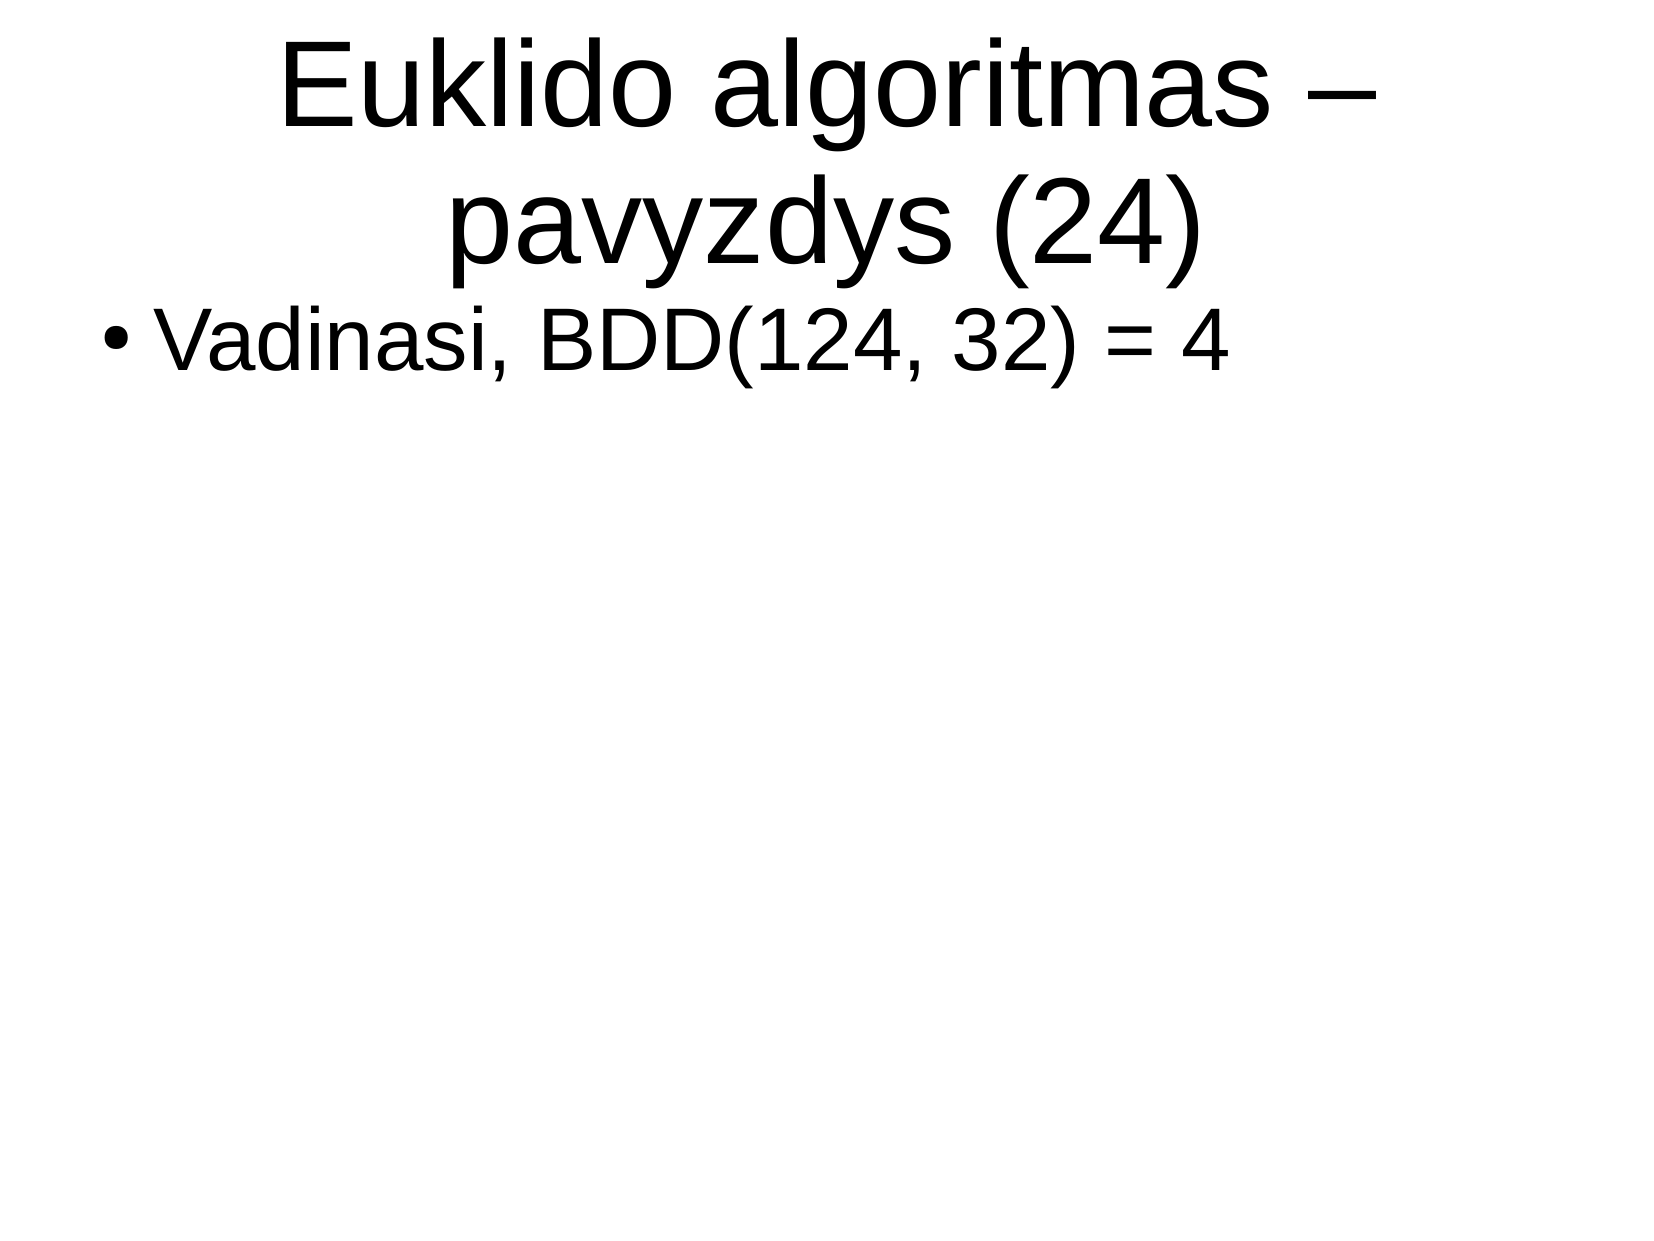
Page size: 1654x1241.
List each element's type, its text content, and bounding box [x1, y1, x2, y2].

list Vadinasi, BDD(124, 32) = 4 [82, 290, 1571, 1010]
title Euklido algoritmas – pavyzdys (24) [82, 16, 1571, 290]
